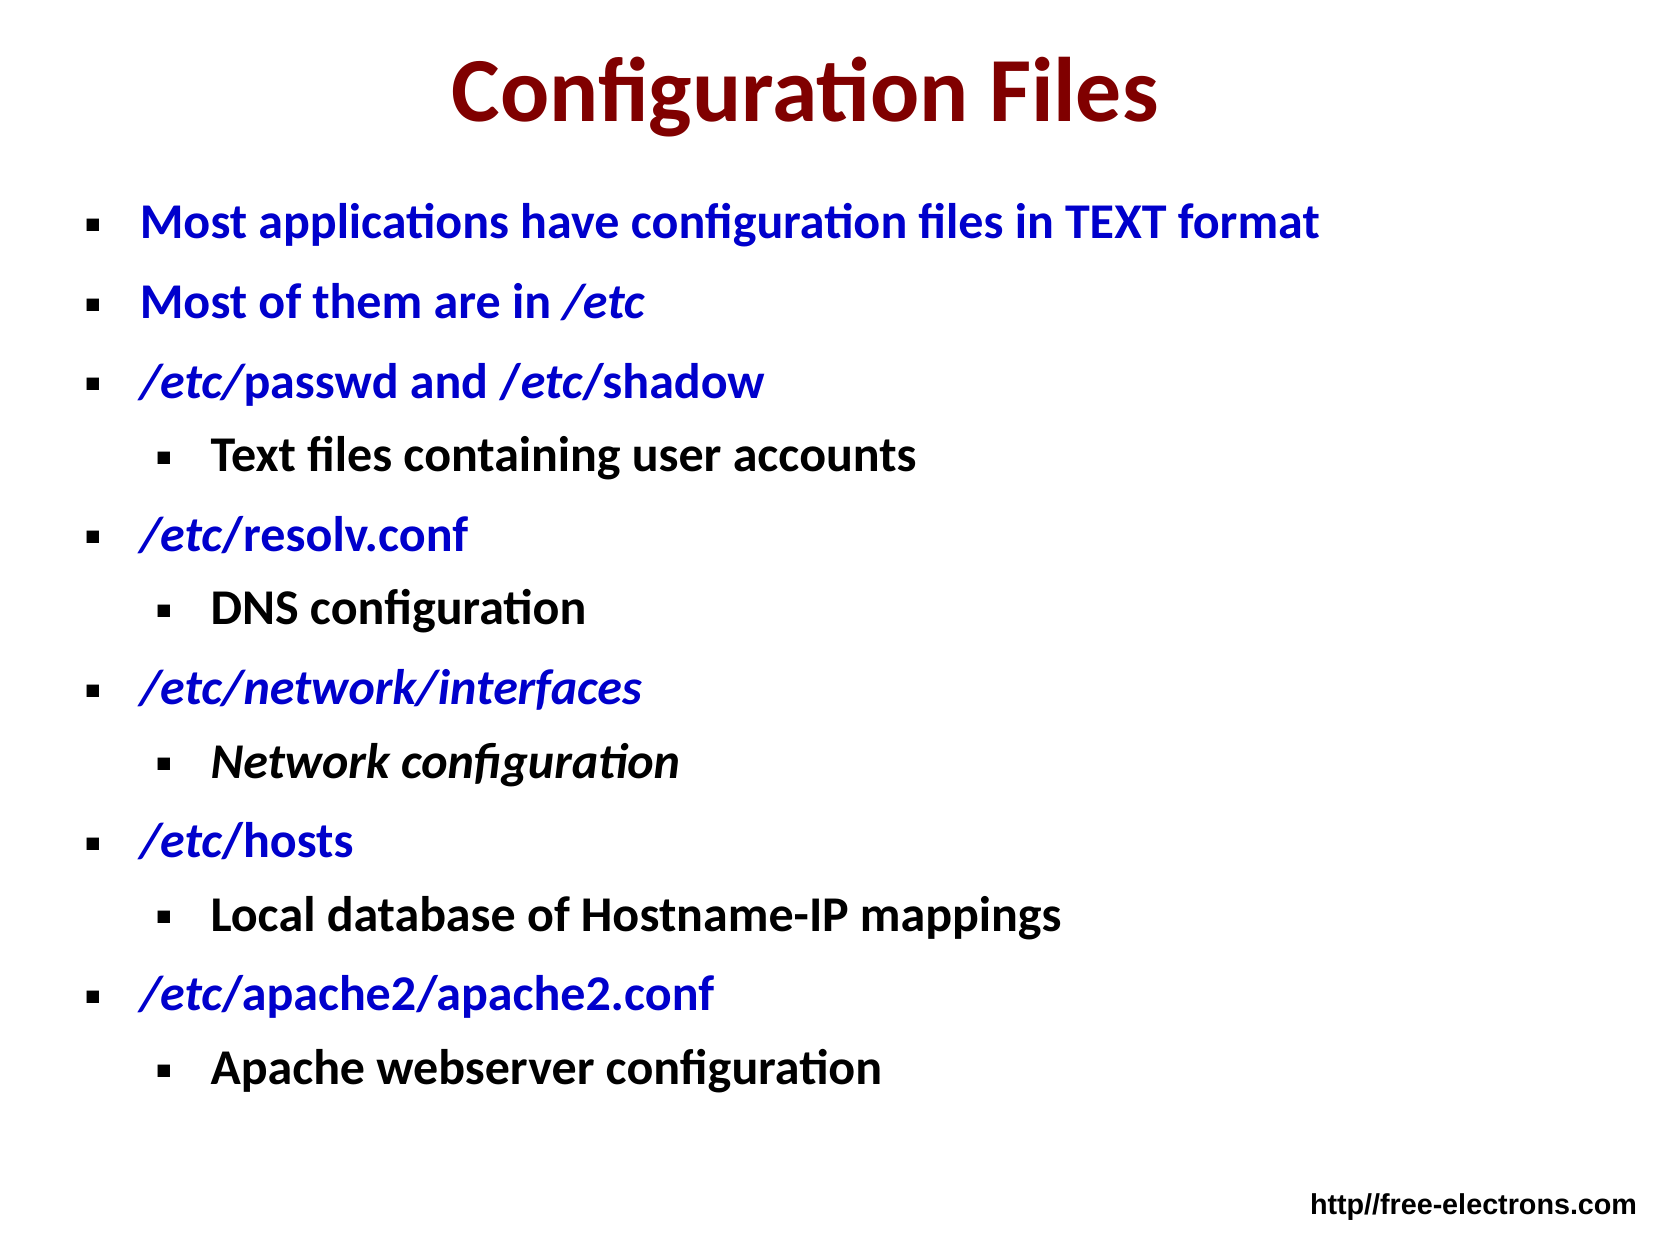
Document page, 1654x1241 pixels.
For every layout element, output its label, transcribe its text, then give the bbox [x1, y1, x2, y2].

text_box http//free-electrons.com [1287, 1181, 1653, 1241]
list Most applications have configuration files in TEXT format Most of them are in /etc /etc/passwd and /etc/shadow Text files containing user accounts /etc/resolv.conf DNS configuration /etc/network/interfaces Network configuration /etc/hosts Local database of Hostname-IP mappings /etc/apache2/apache2.conf Apache webserver configuration [68, 201, 1592, 1118]
title Configuration Files [60, 42, 1551, 155]
